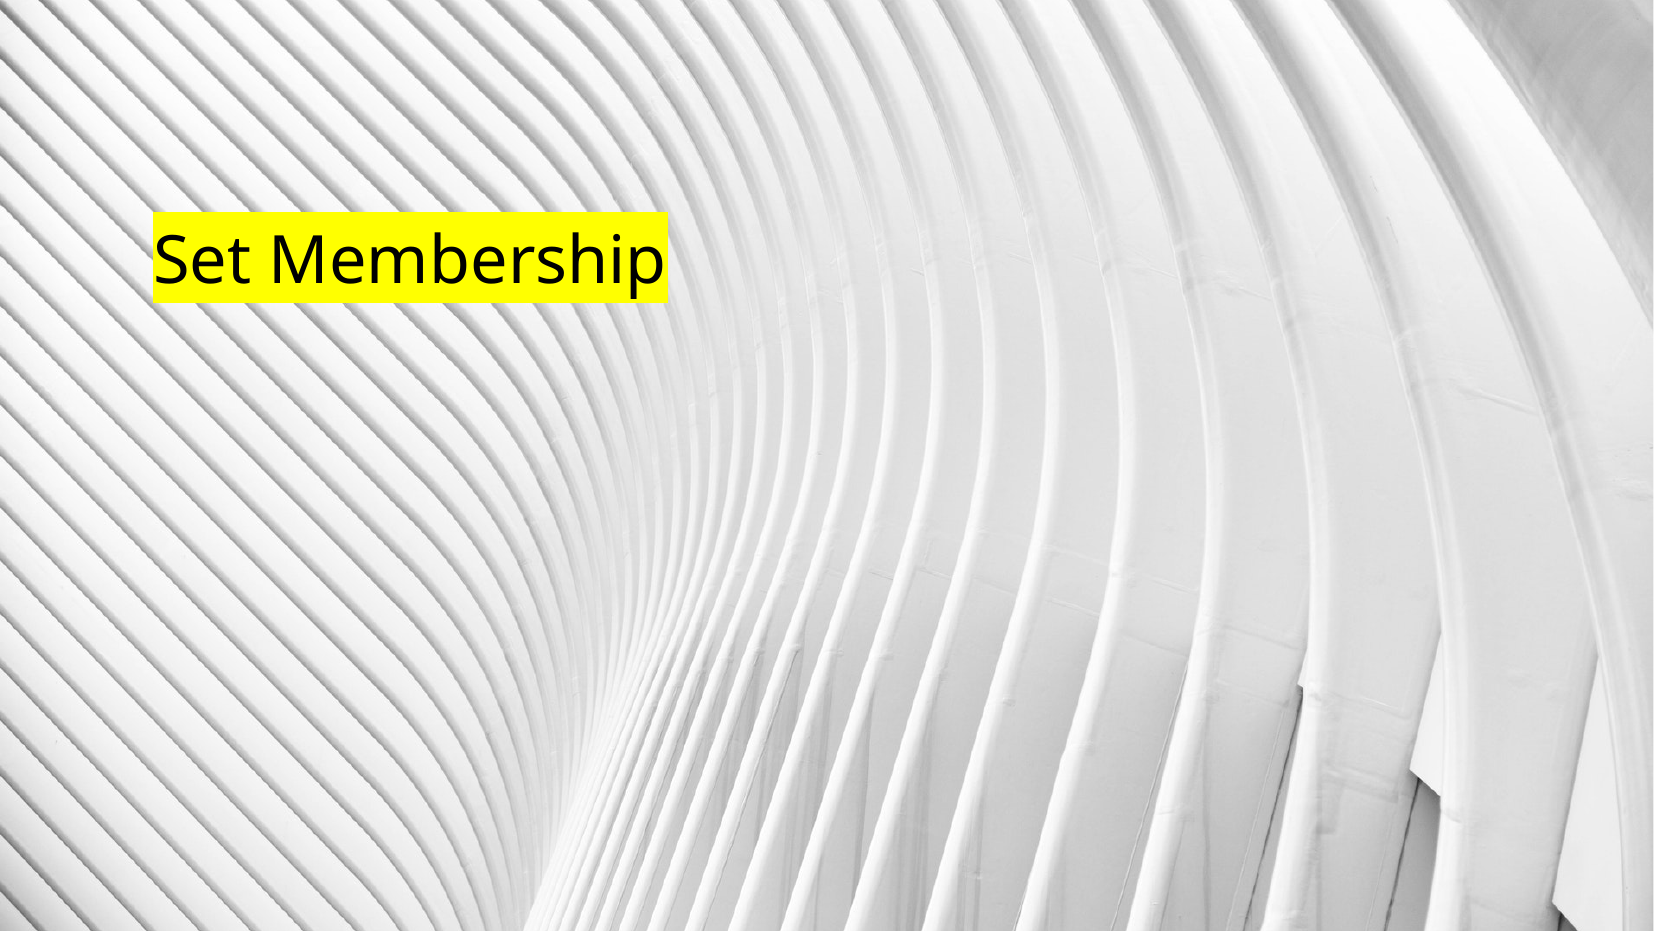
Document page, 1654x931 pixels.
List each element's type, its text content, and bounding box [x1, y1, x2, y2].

picture [0, 0, 1654, 931]
list Set Membership [82, 217, 1571, 839]
